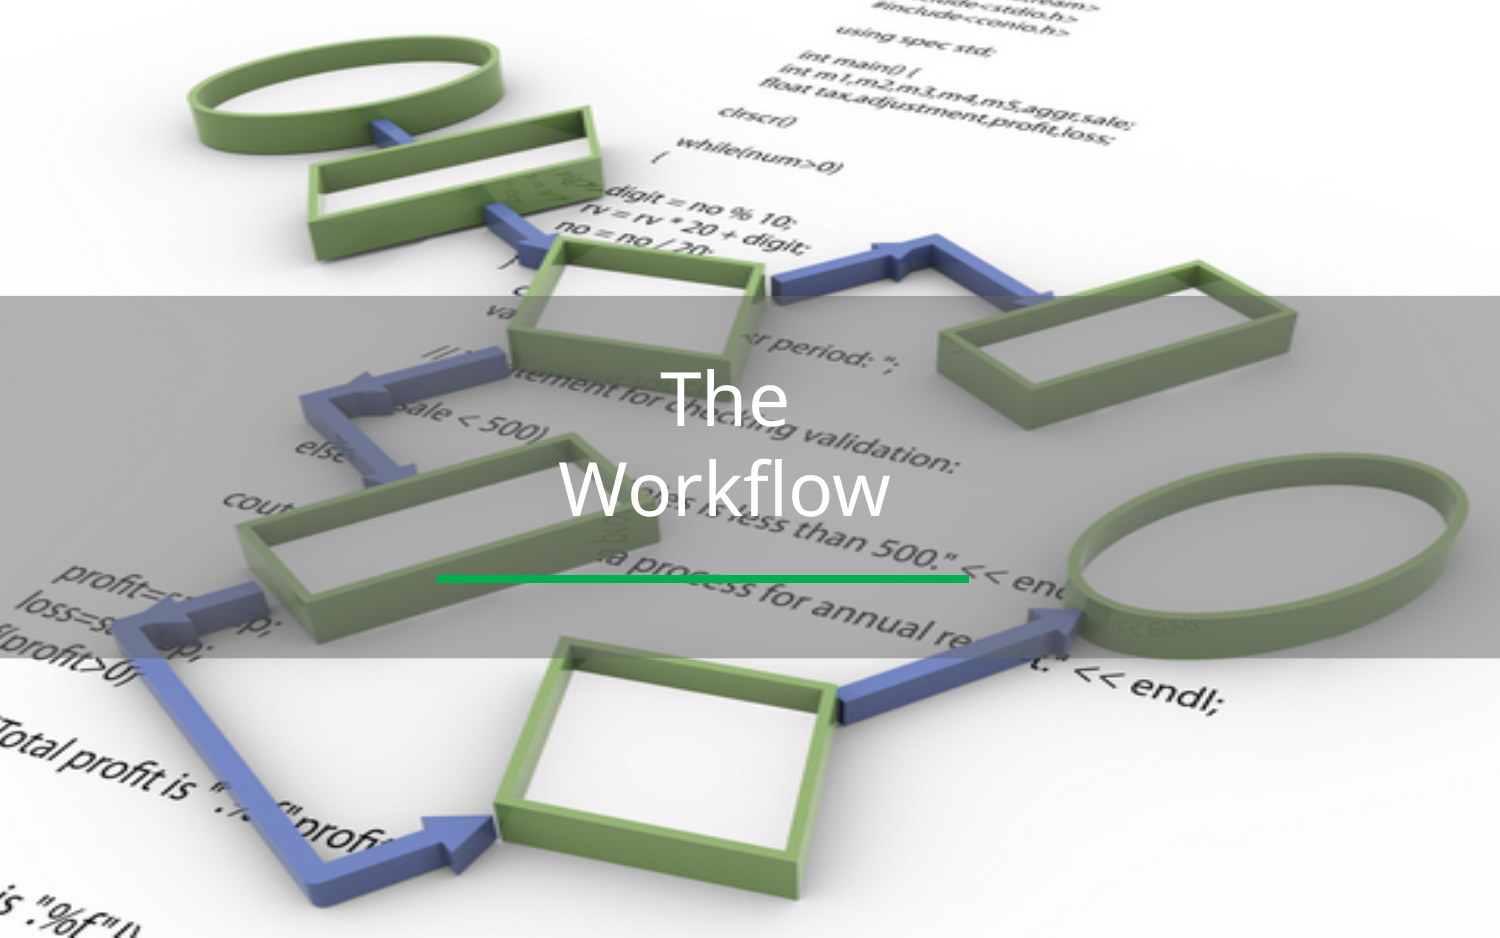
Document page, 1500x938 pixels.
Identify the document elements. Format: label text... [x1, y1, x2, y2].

text_box [0, 295, 1500, 659]
text_box The Workflow [519, 343, 932, 539]
picture [0, 659, 1500, 938]
picture [0, 0, 1500, 295]
